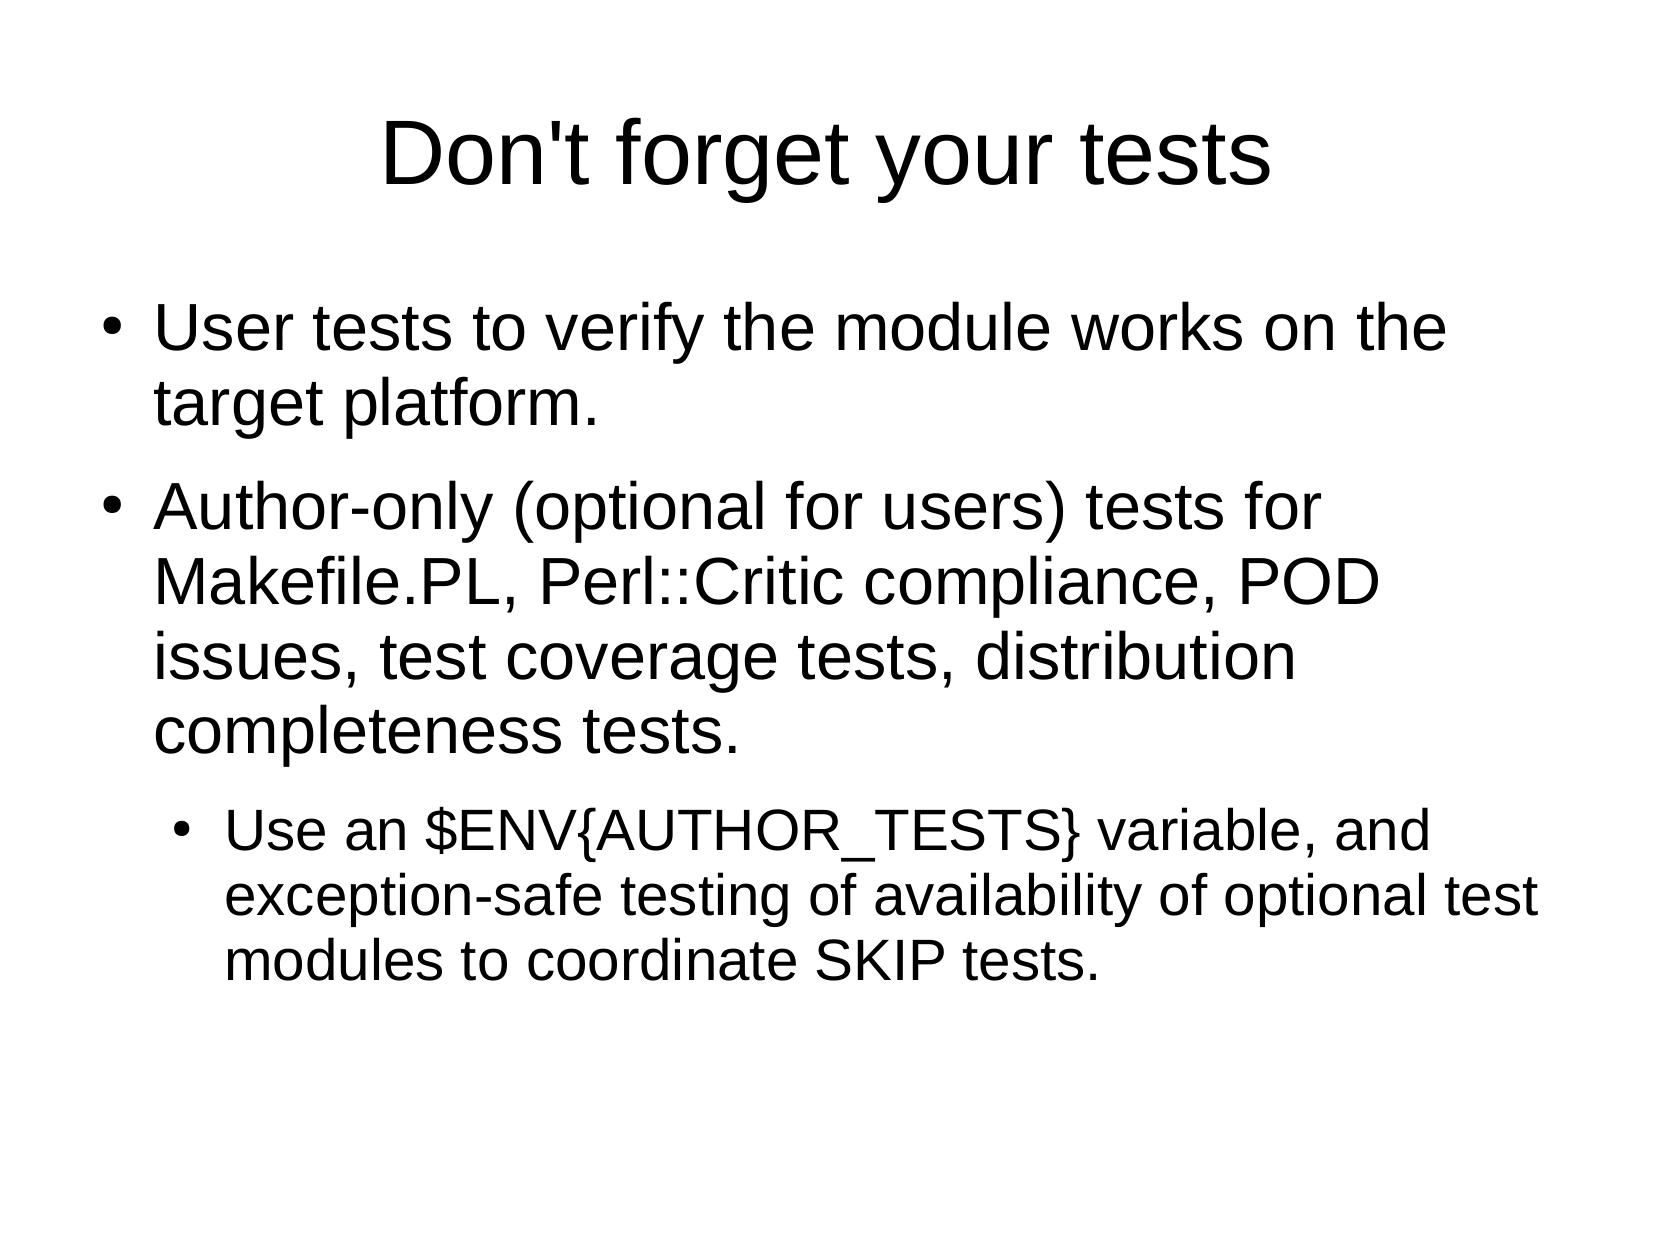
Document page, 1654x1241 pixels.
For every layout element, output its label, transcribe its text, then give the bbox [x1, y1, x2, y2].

title Don't forget your tests [82, 49, 1571, 257]
list User tests to verify the module works on the target platform. Author-only (optional for users) tests for Makefile.PL, Perl::Critic compliance, POD issues, test coverage tests, distribution completeness tests. Use an $ENV{AUTHOR_TESTS} variable, and exception-safe testing of availability of optional test modules to coordinate SKIP tests. [82, 290, 1571, 1109]
